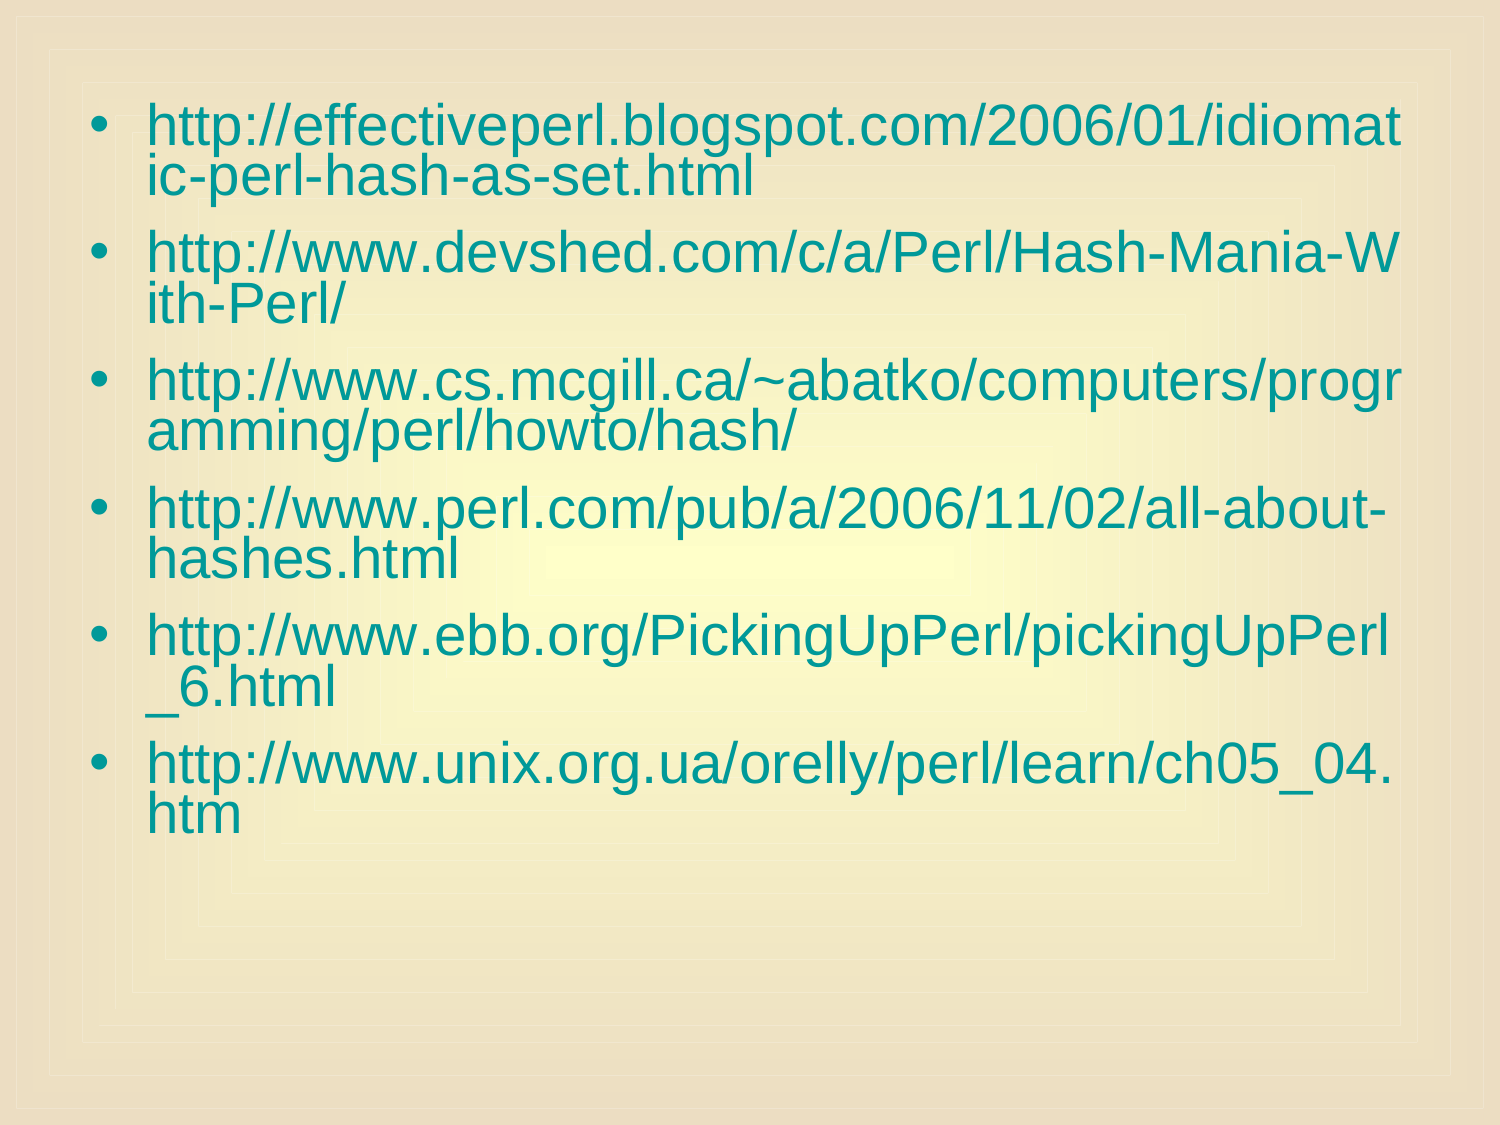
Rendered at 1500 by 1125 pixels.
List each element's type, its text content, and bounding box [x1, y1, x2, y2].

list http://effectiveperl.blogspot.com/2006/01/idiomatic-perl-hash-as-set.html http://www.devshed.com/c/a/Perl/Hash-Mania-With-Perl/ http://www.cs.mcgill.ca/~abatko/computers/programming/perl/howto/hash/ http://www.perl.com/pub/a/2006/11/02/all-about-hashes.html http://www.ebb.org/PickingUpPerl/pickingUpPerl_6.html http://www.unix.org.ua/orelly/perl/learn/ch05_04.htm [75, 87, 1426, 1005]
